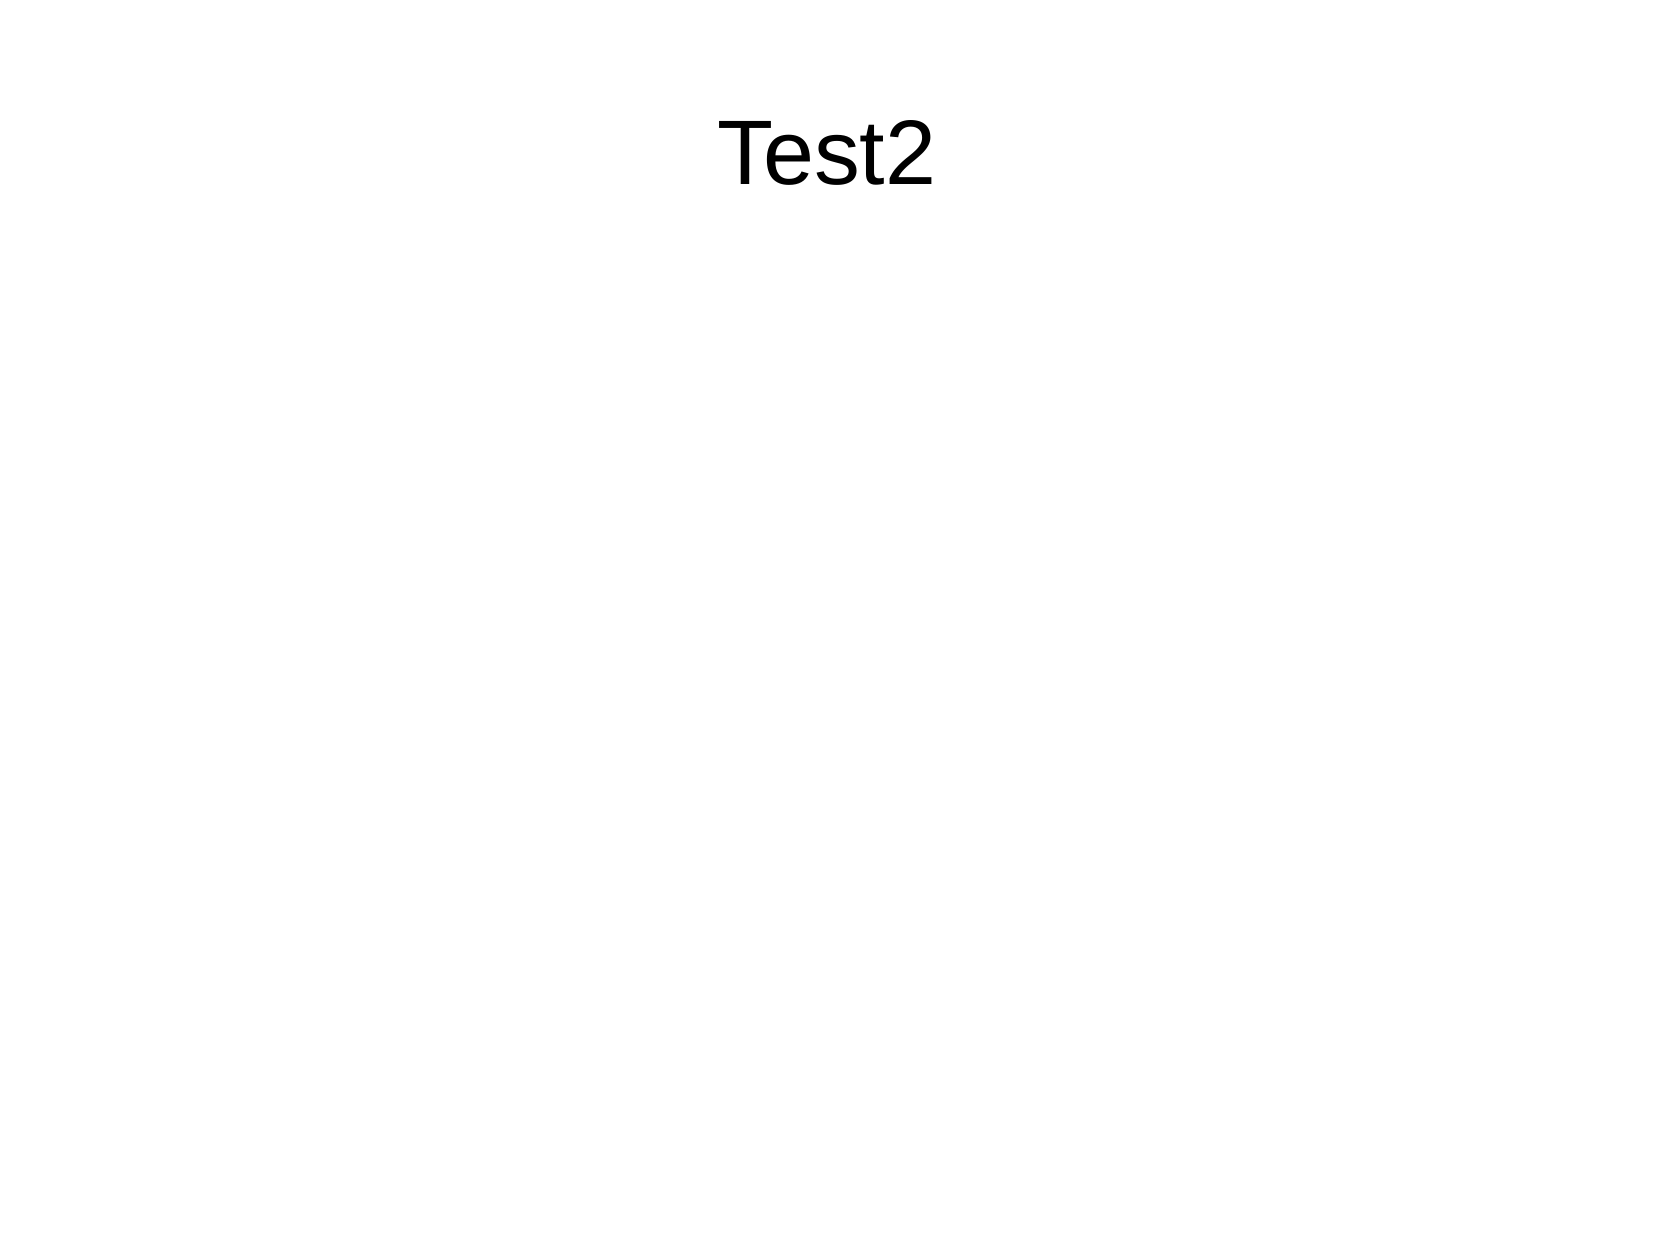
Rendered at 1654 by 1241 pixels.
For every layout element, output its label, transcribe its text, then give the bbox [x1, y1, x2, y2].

title Test2 [82, 49, 1571, 257]
